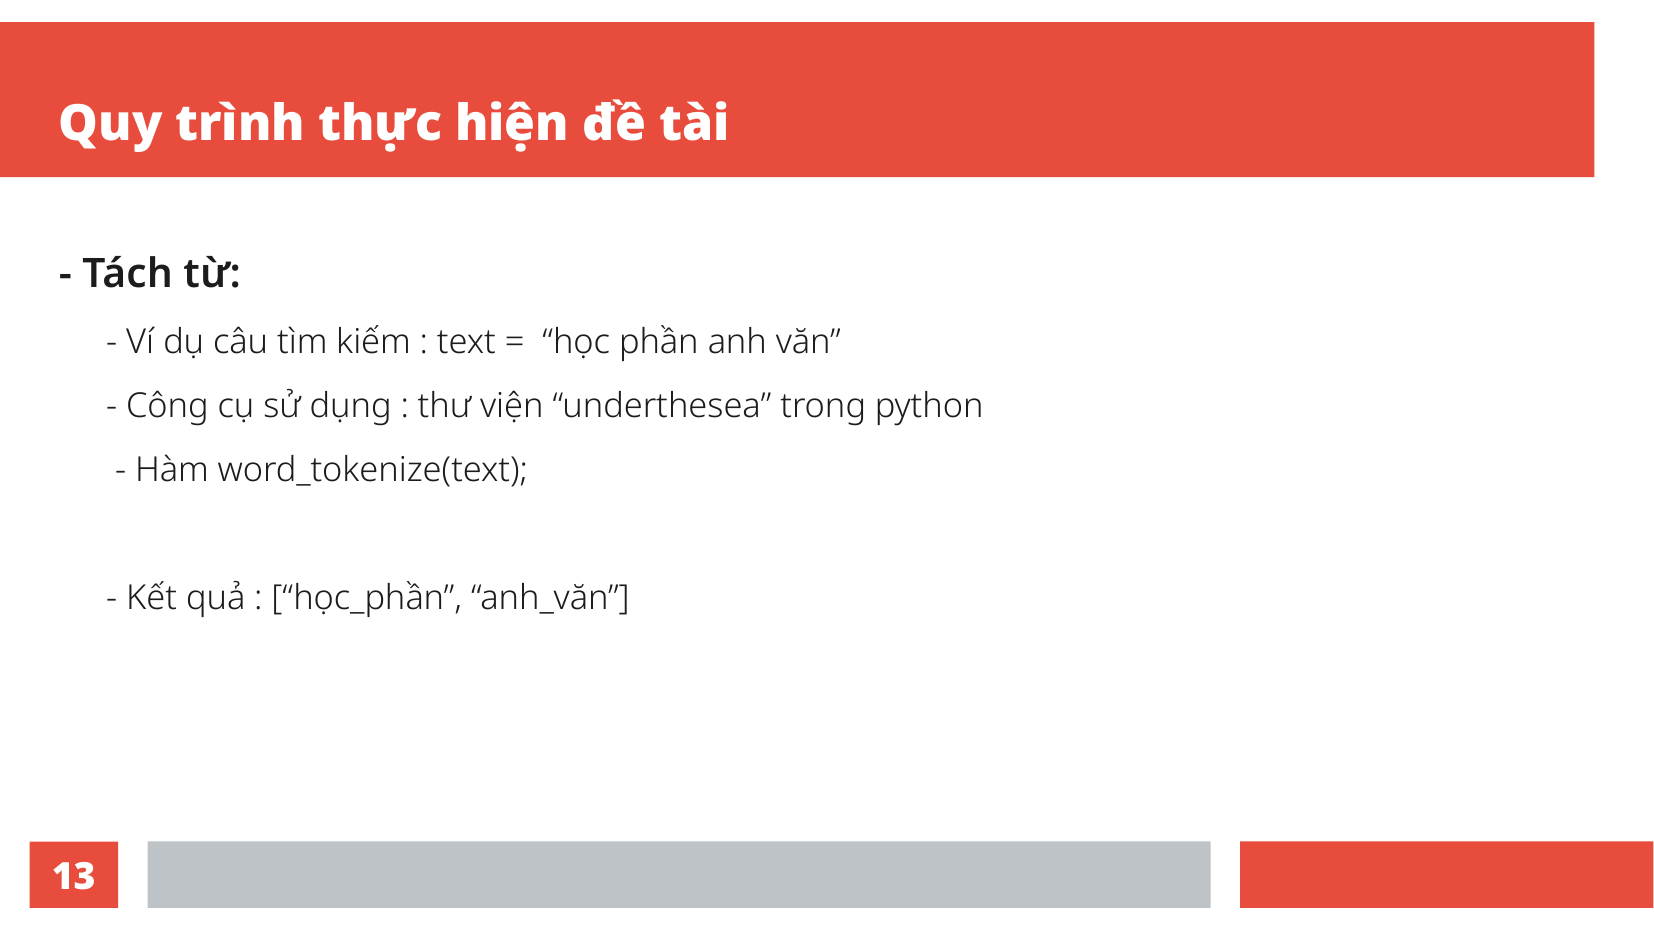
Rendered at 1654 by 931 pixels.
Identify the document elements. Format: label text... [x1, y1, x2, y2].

list - Tách từ: - Ví dụ câu tìm kiếm : text = “học phần anh văn” - Công cụ sử dụng : thư viện “underthesea” trong python - Hàm word_tokenize(text); - Kết quả : [“học_phần”, “anh_văn”] [59, 243, 1565, 820]
title Quy trình thực hiện đề tài [59, 44, 1595, 156]
